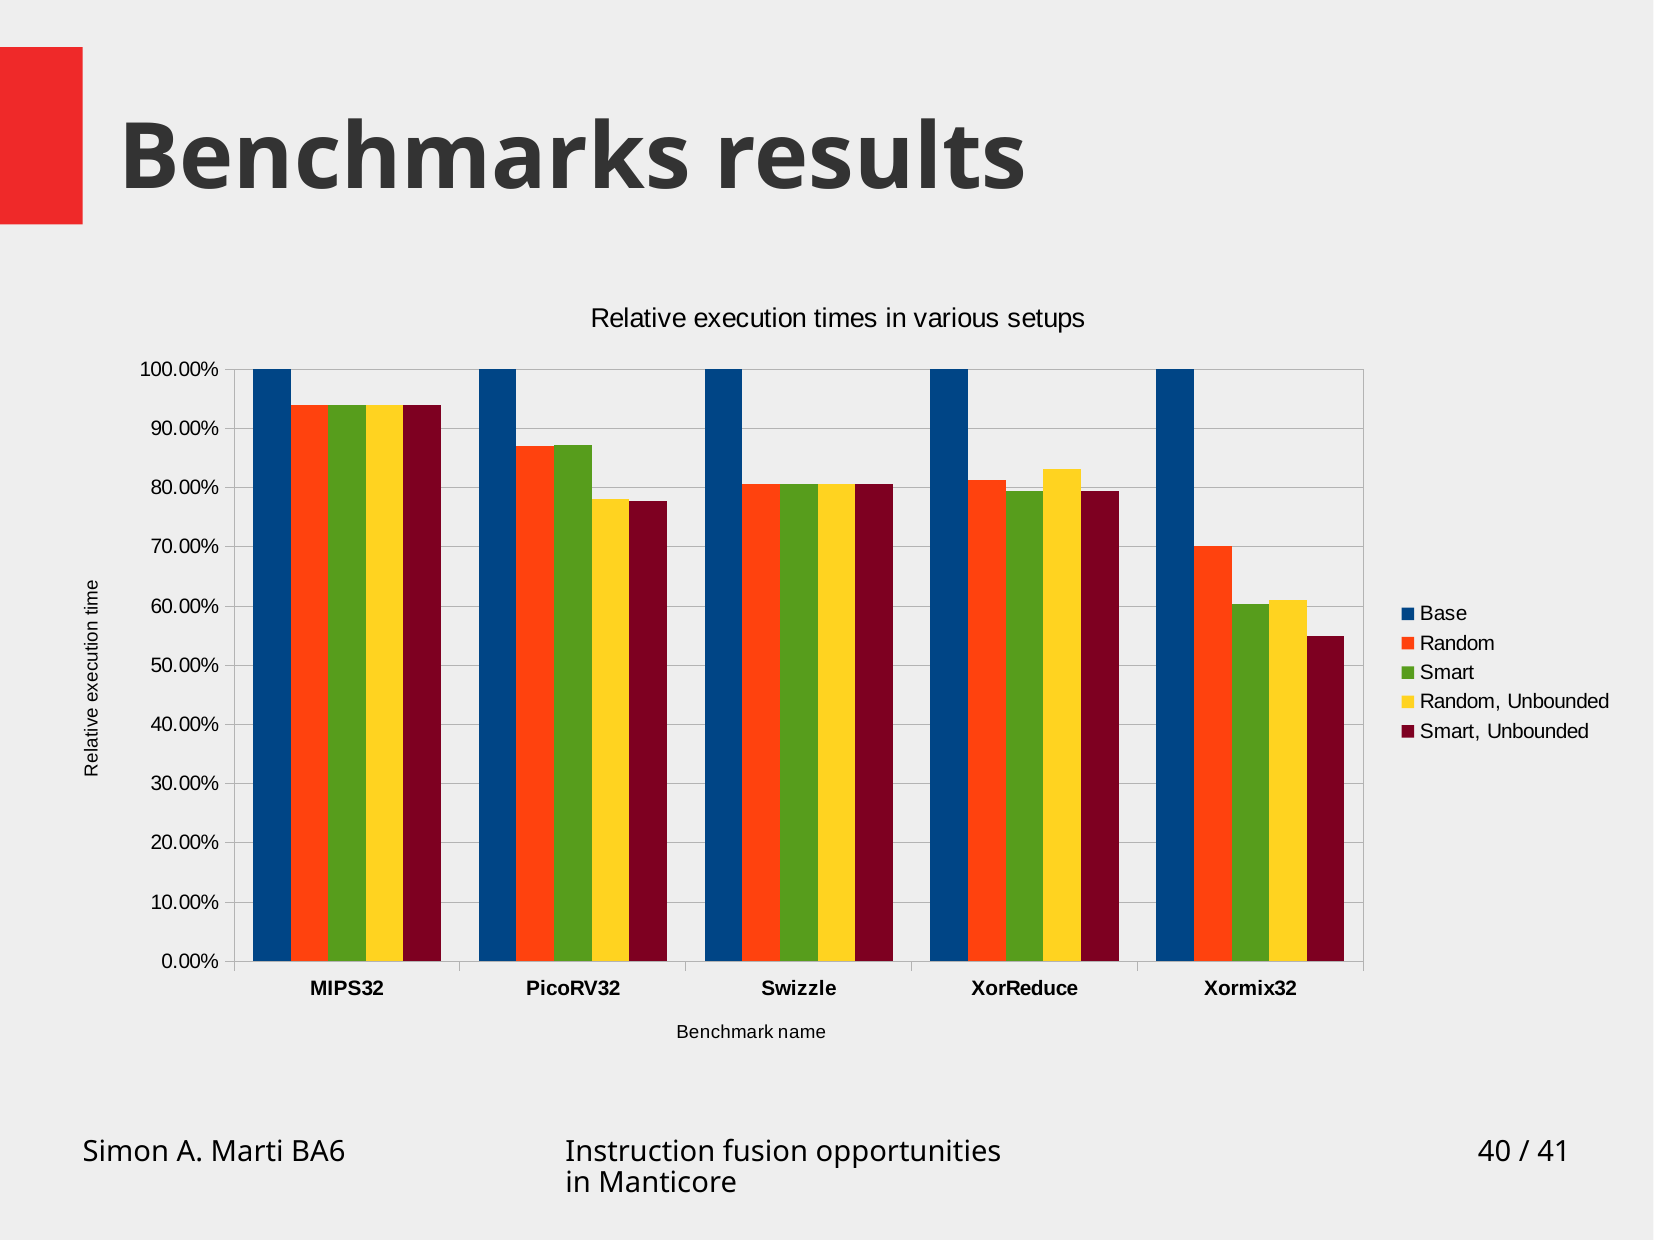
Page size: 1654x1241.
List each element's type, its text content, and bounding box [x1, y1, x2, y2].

chart [48, 271, 1629, 1074]
title Benchmarks results [118, 49, 1571, 257]
